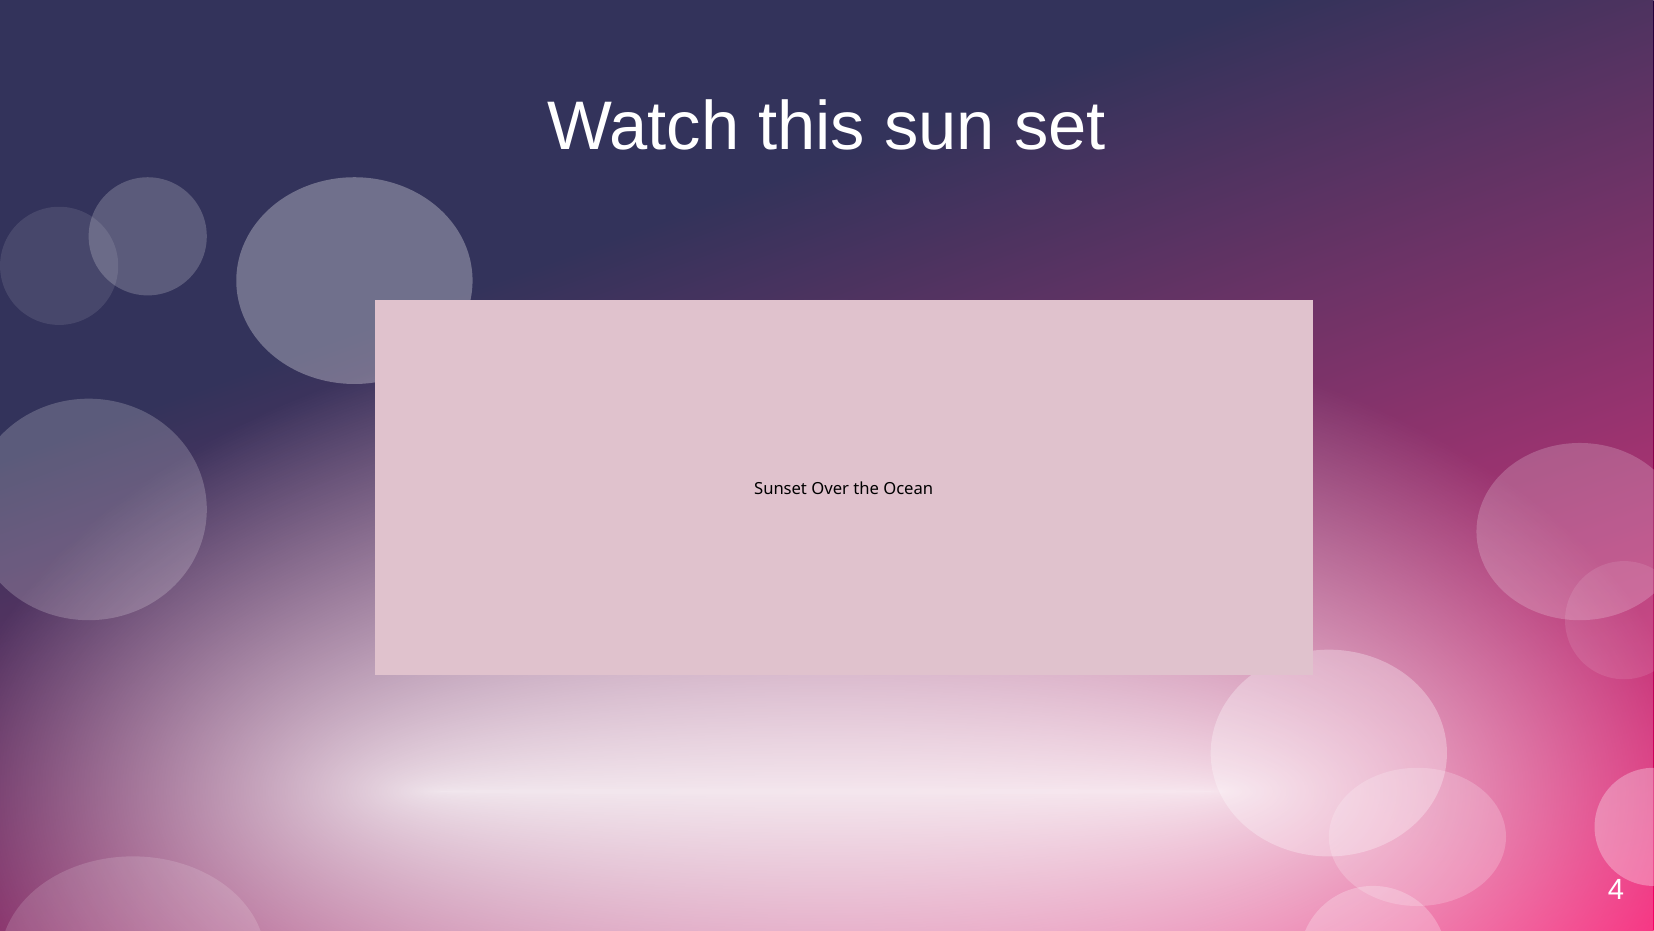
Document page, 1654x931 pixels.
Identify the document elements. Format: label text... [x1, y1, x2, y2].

title Watch this sun set [88, 44, 1565, 207]
